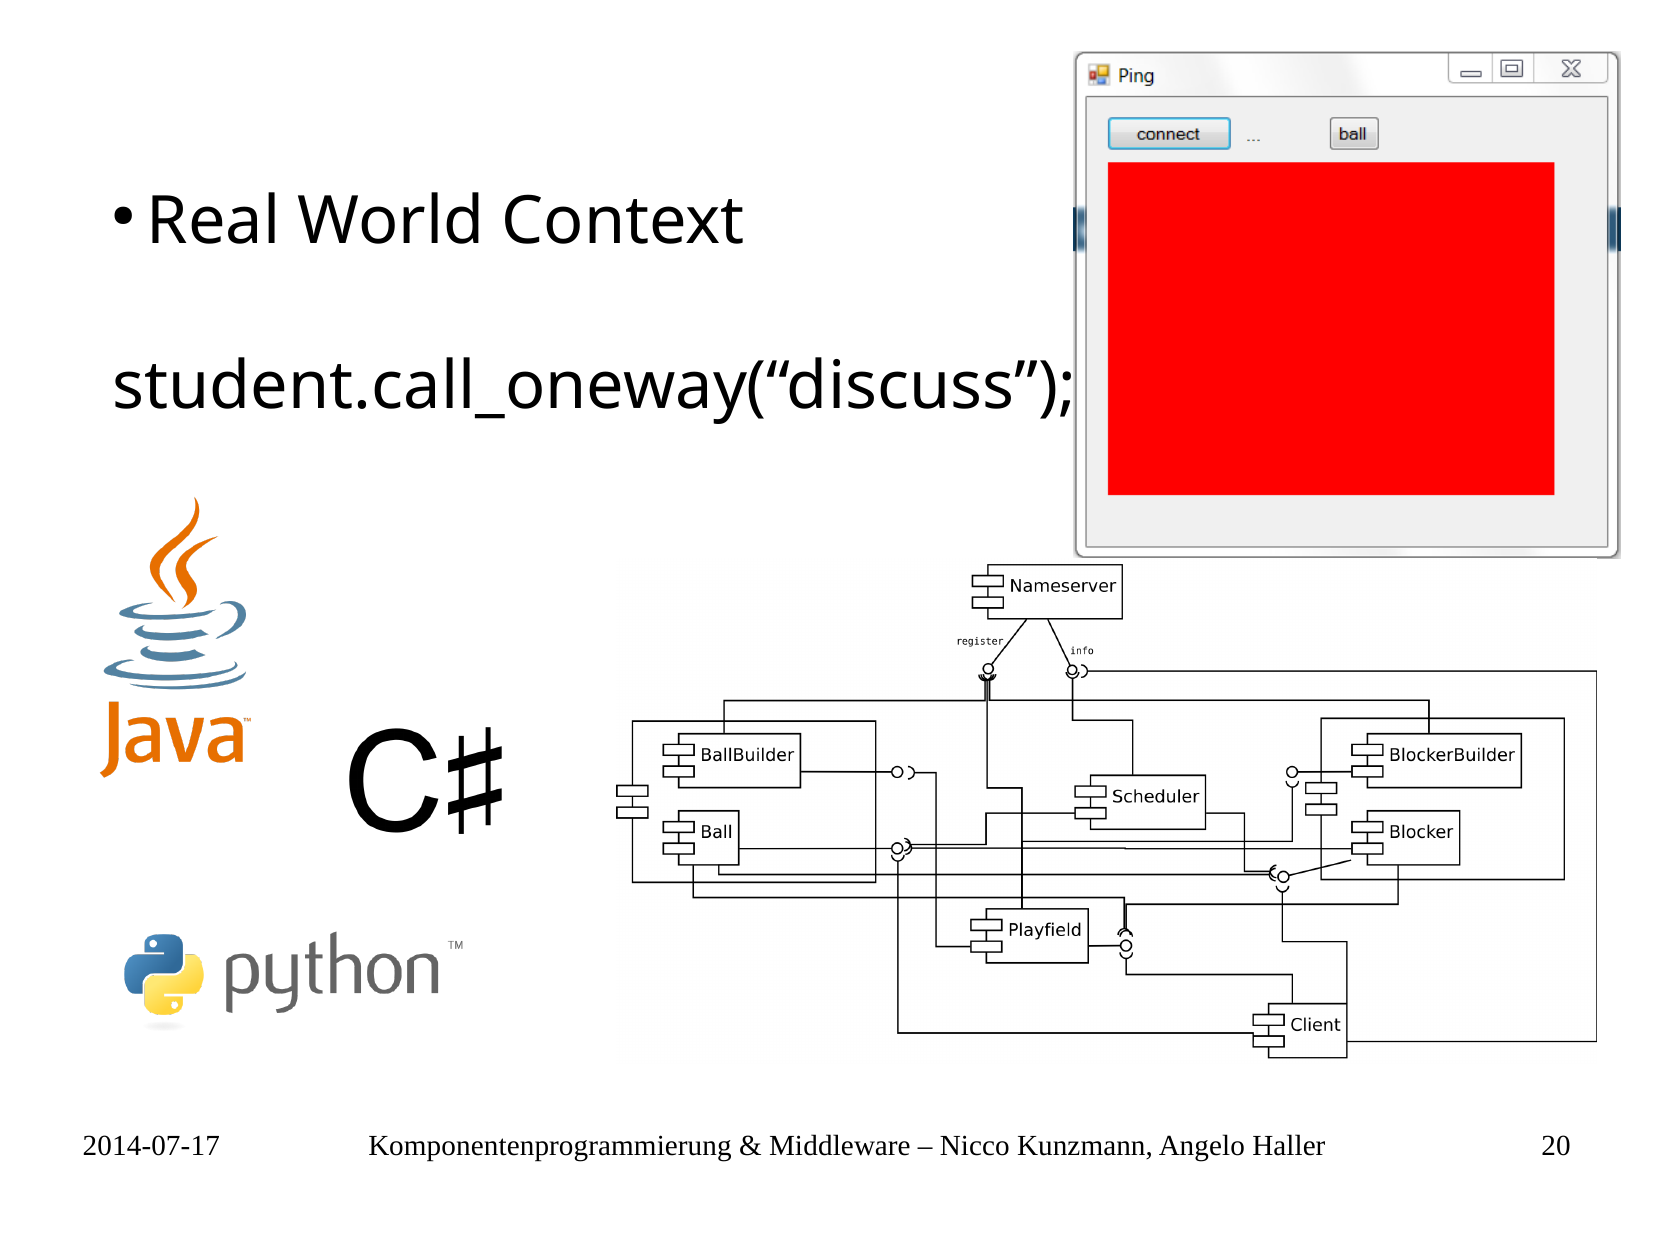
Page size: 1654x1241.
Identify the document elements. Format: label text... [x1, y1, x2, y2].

picture [616, 51, 1621, 1064]
text_box student.call_oneway(“discuss”); [97, 330, 1199, 423]
picture [120, 929, 466, 1033]
picture [321, 704, 541, 856]
text_box Real World Context [96, 165, 801, 258]
picture [96, 494, 252, 781]
